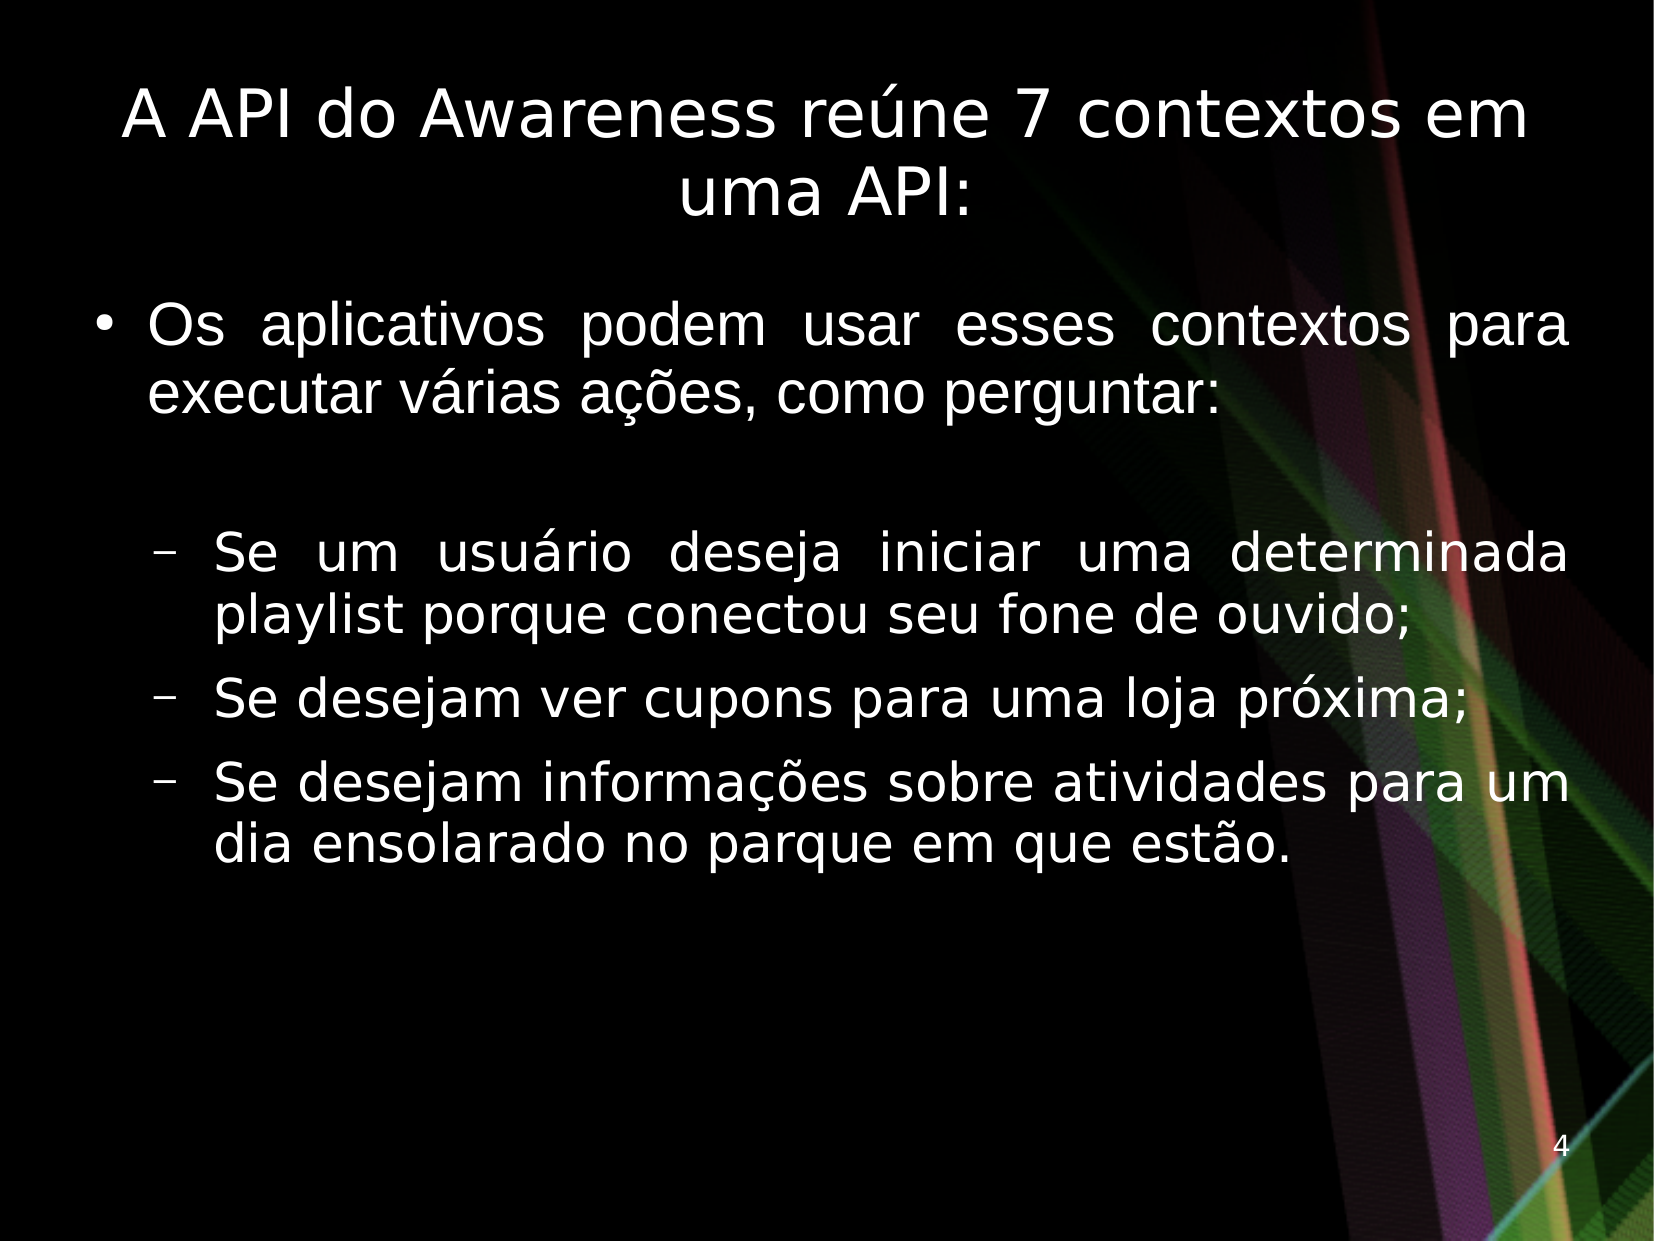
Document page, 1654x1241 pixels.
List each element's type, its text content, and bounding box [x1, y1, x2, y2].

title A API do Awareness reúne 7 contextos em uma API: [82, 49, 1571, 257]
list Os aplicativos podem usar esses contextos para executar várias ações, como perguntar: Se um usuário deseja iniciar uma determinada playlist porque conectou seu fone de ouvido; Se desejam ver cupons para uma loja próxima; Se desejam informações sobre atividades para um dia ensolarado no parque em que estão. [82, 290, 1571, 1010]
picture [0, 0, 1654, 1241]
